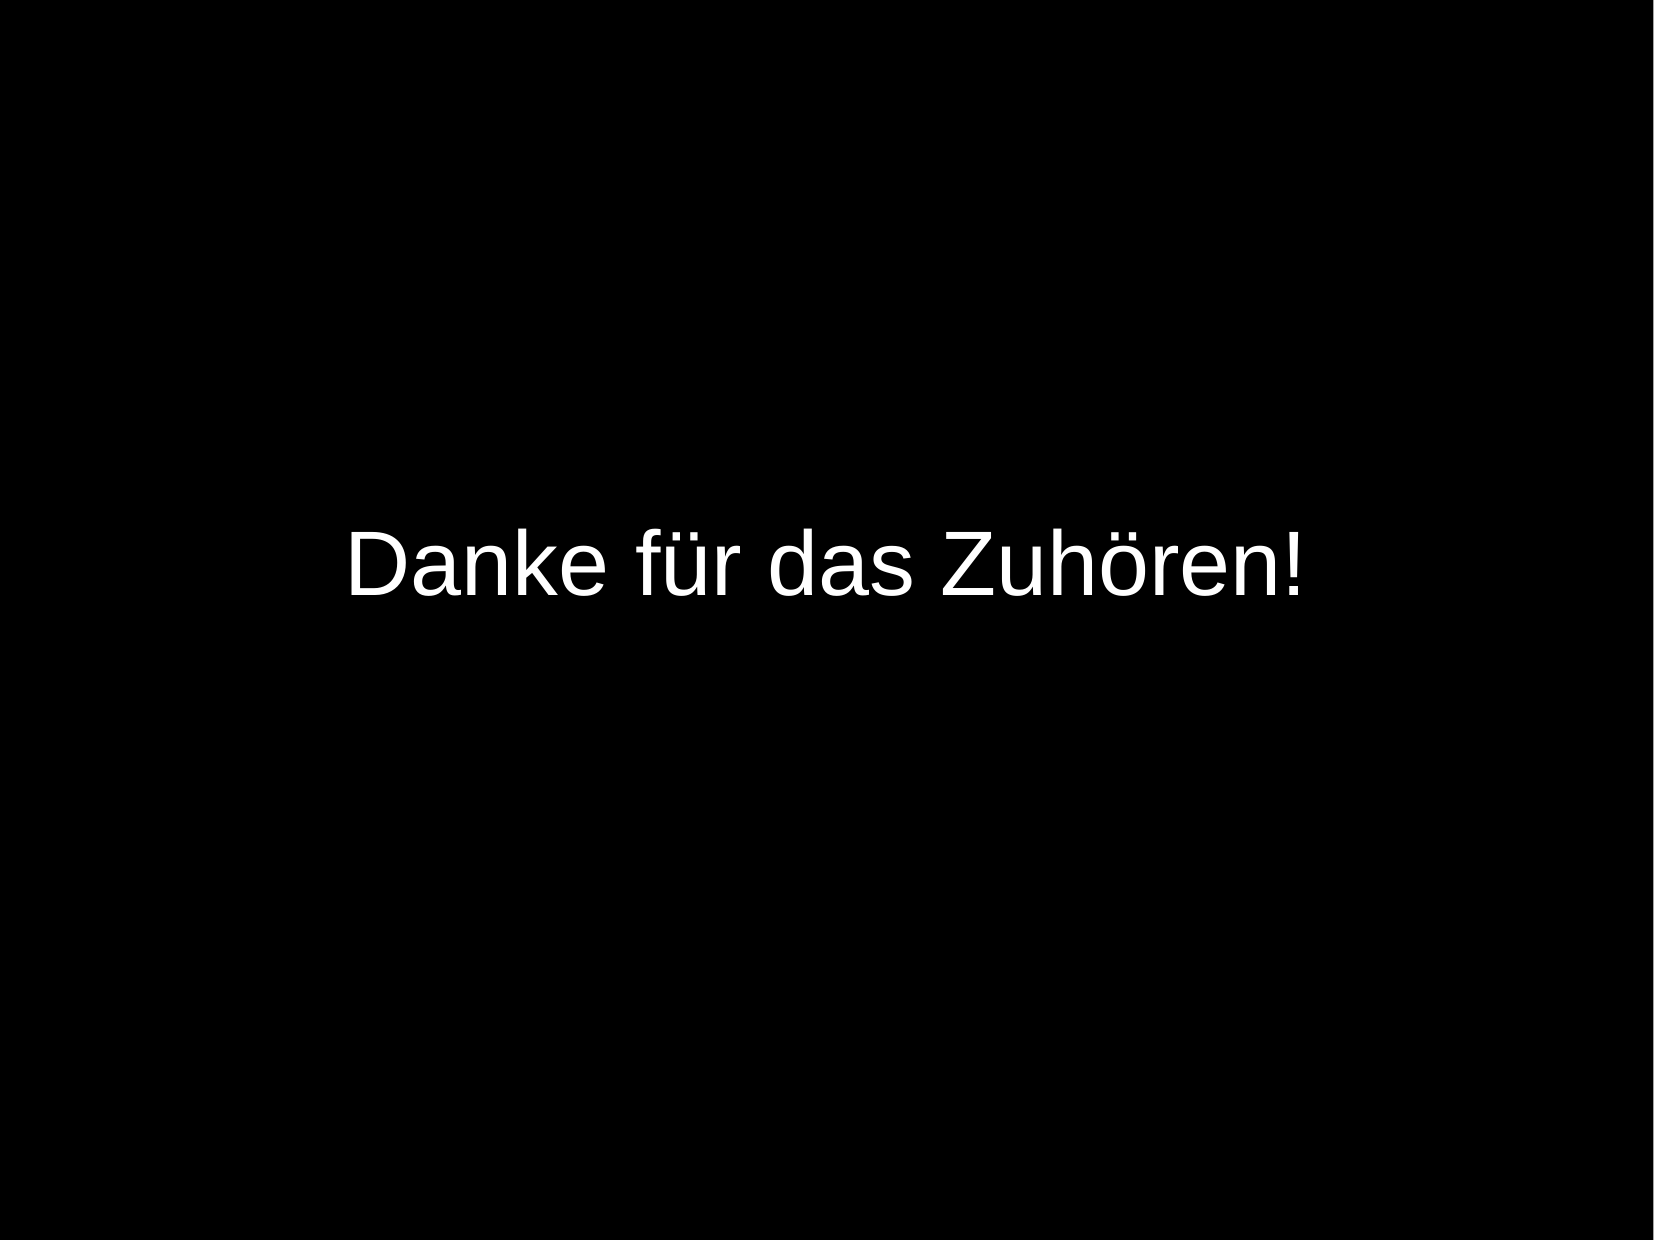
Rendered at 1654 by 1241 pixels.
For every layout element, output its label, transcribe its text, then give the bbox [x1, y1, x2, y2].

title Danke für das Zuhören! [82, 460, 1571, 668]
